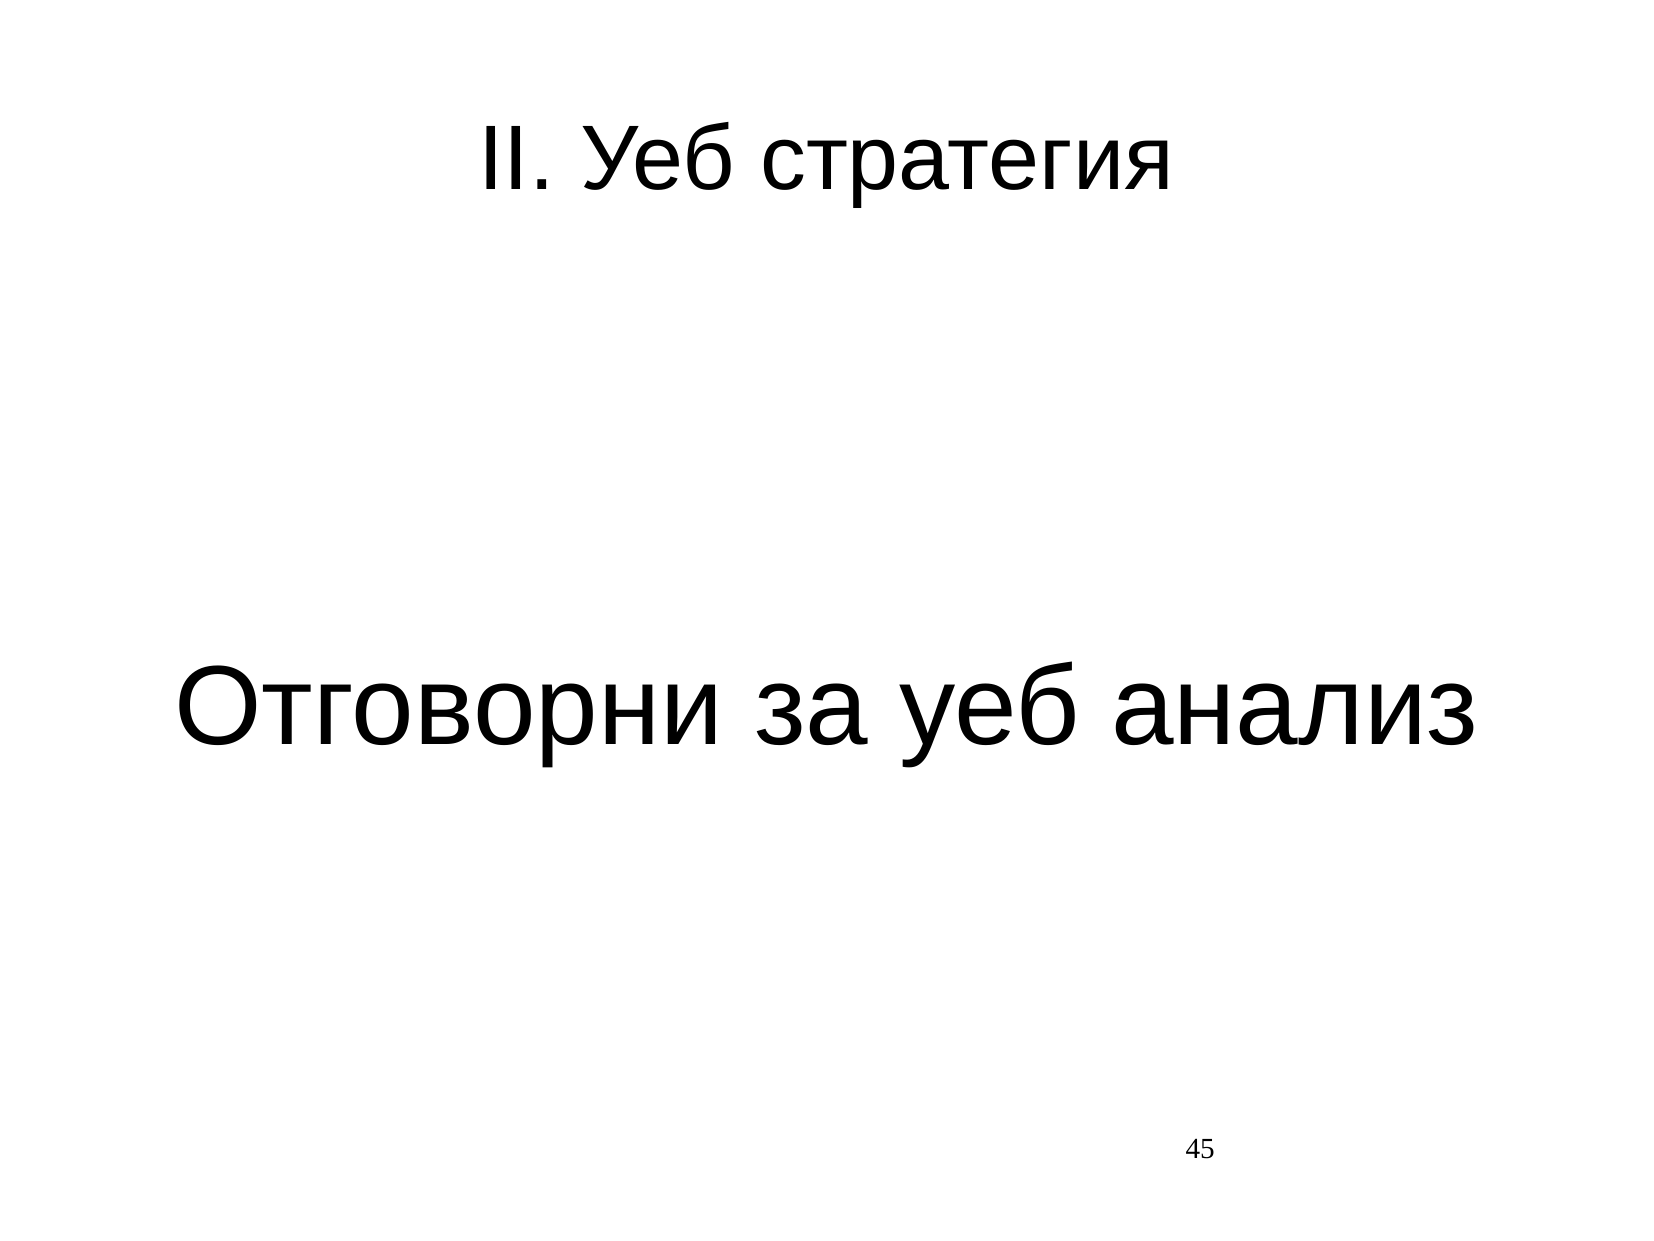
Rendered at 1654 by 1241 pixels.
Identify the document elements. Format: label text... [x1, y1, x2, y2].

text_box [1185, 1129, 1571, 1216]
subtitle Отговорни за уеб анализ [82, 290, 1571, 1109]
title II. Уеб стратегия [82, 49, 1571, 257]
